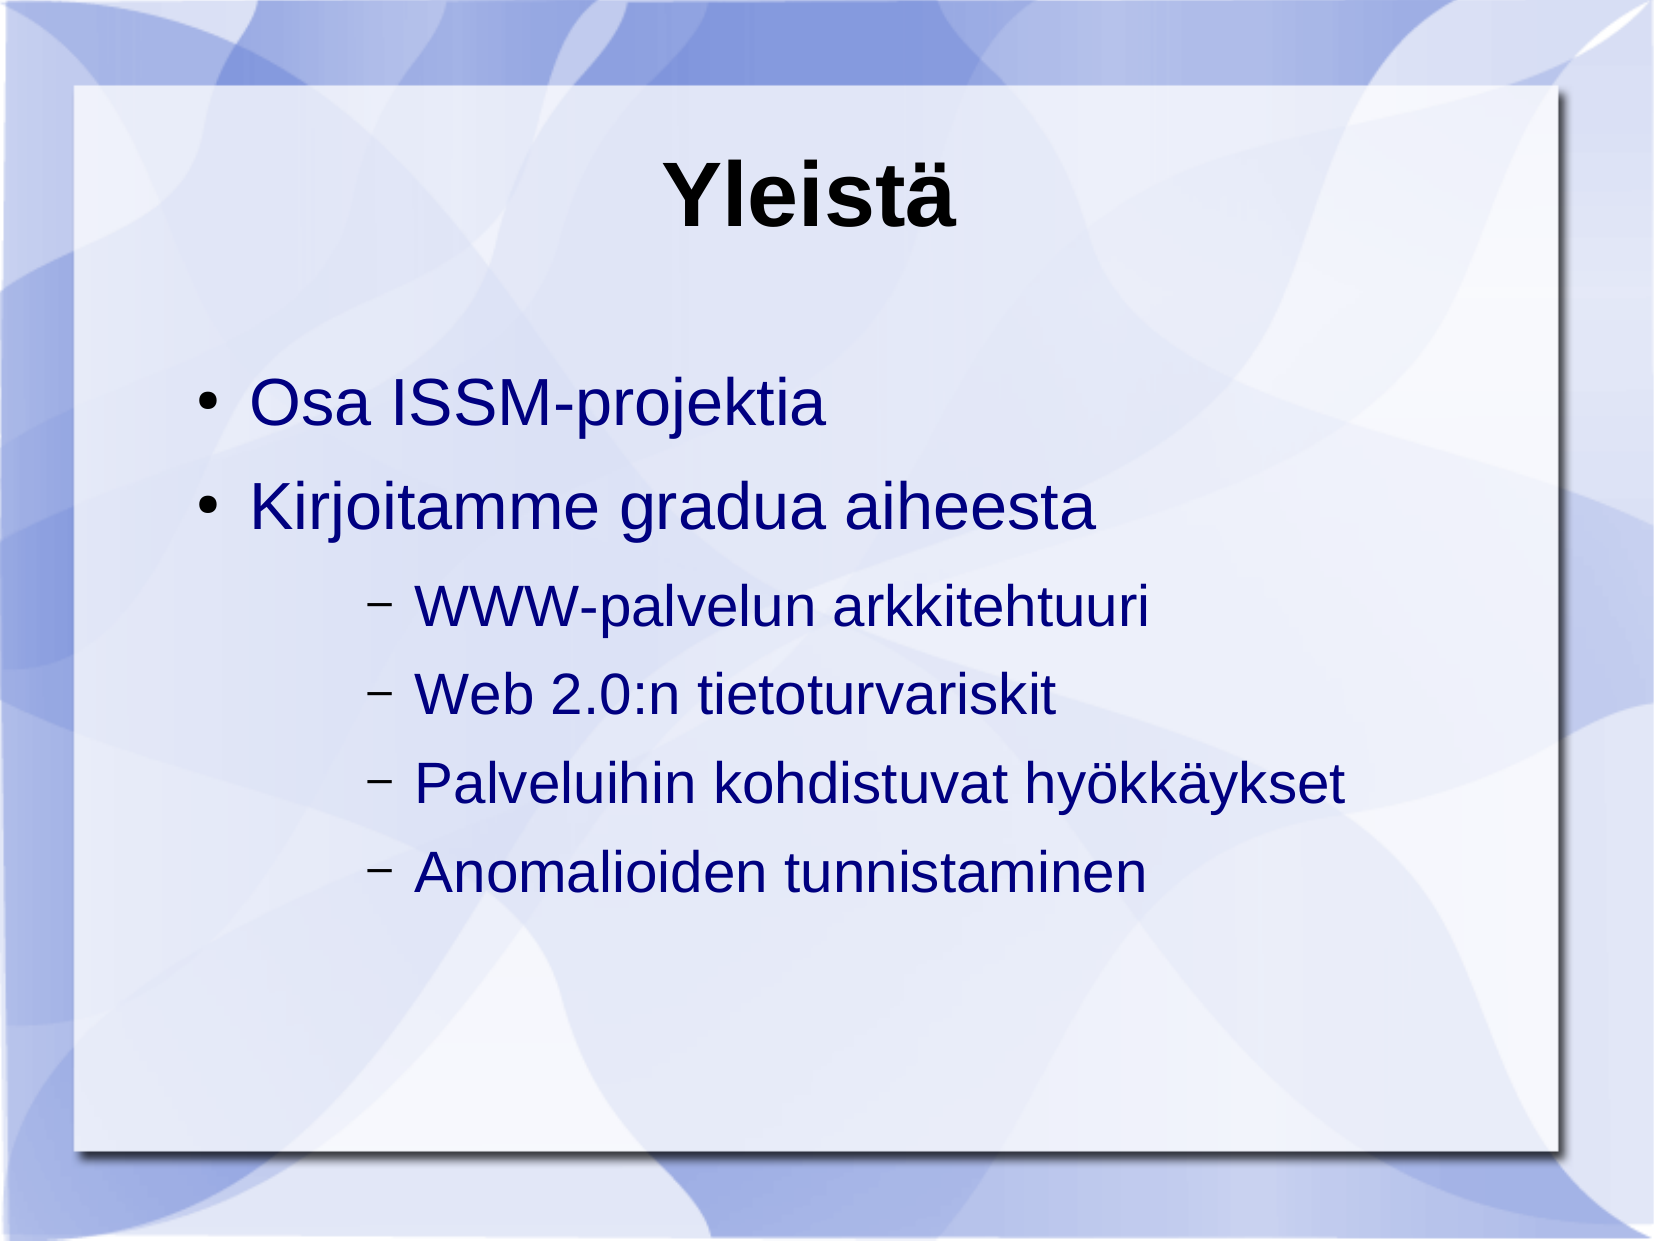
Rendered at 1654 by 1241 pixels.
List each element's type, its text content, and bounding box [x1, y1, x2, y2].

picture [0, 0, 1654, 1241]
list Osa ISSM-projektia Kirjoitamme gradua aiheesta WWW-palvelun arkkitehtuuri Web 2.0:n tietoturvariskit Palveluihin kohdistuvat hyökkäykset Anomalioiden tunnistaminen [178, 364, 1570, 1147]
title Yleistä [82, 90, 1536, 298]
